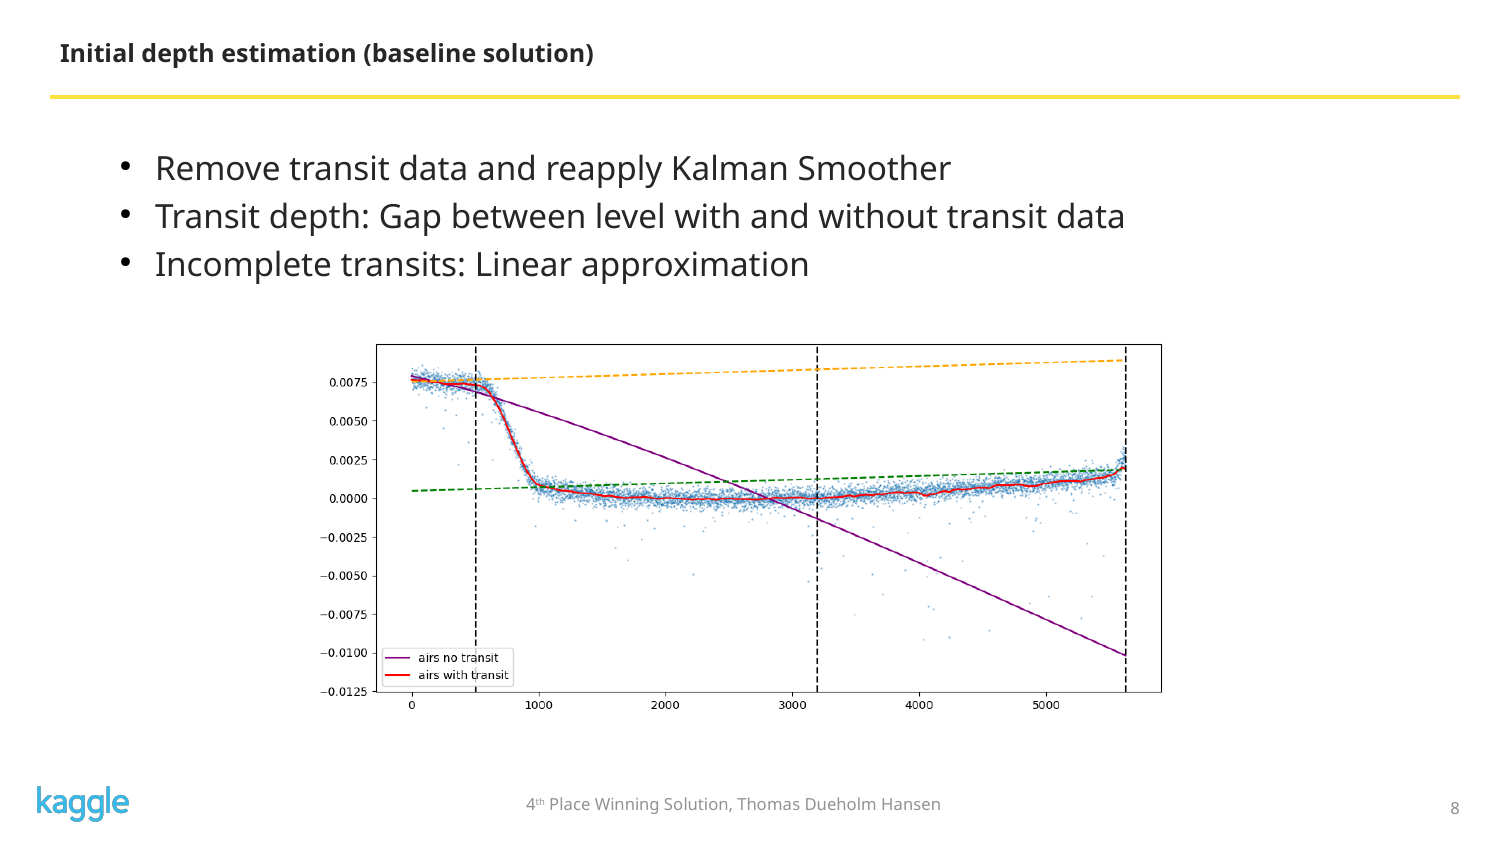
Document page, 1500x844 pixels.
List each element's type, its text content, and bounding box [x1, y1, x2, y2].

picture [249, 290, 1262, 741]
text_box Initial depth estimation (baseline solution) [45, 30, 888, 116]
slide_number <number> [1137, 786, 1475, 832]
text_box Remove transit data and reapply Kalman Smoother Transit depth: Gap between level with and without transit data Incomplete transits: Linear approximation [69, 99, 1326, 291]
picture [37, 786, 129, 822]
